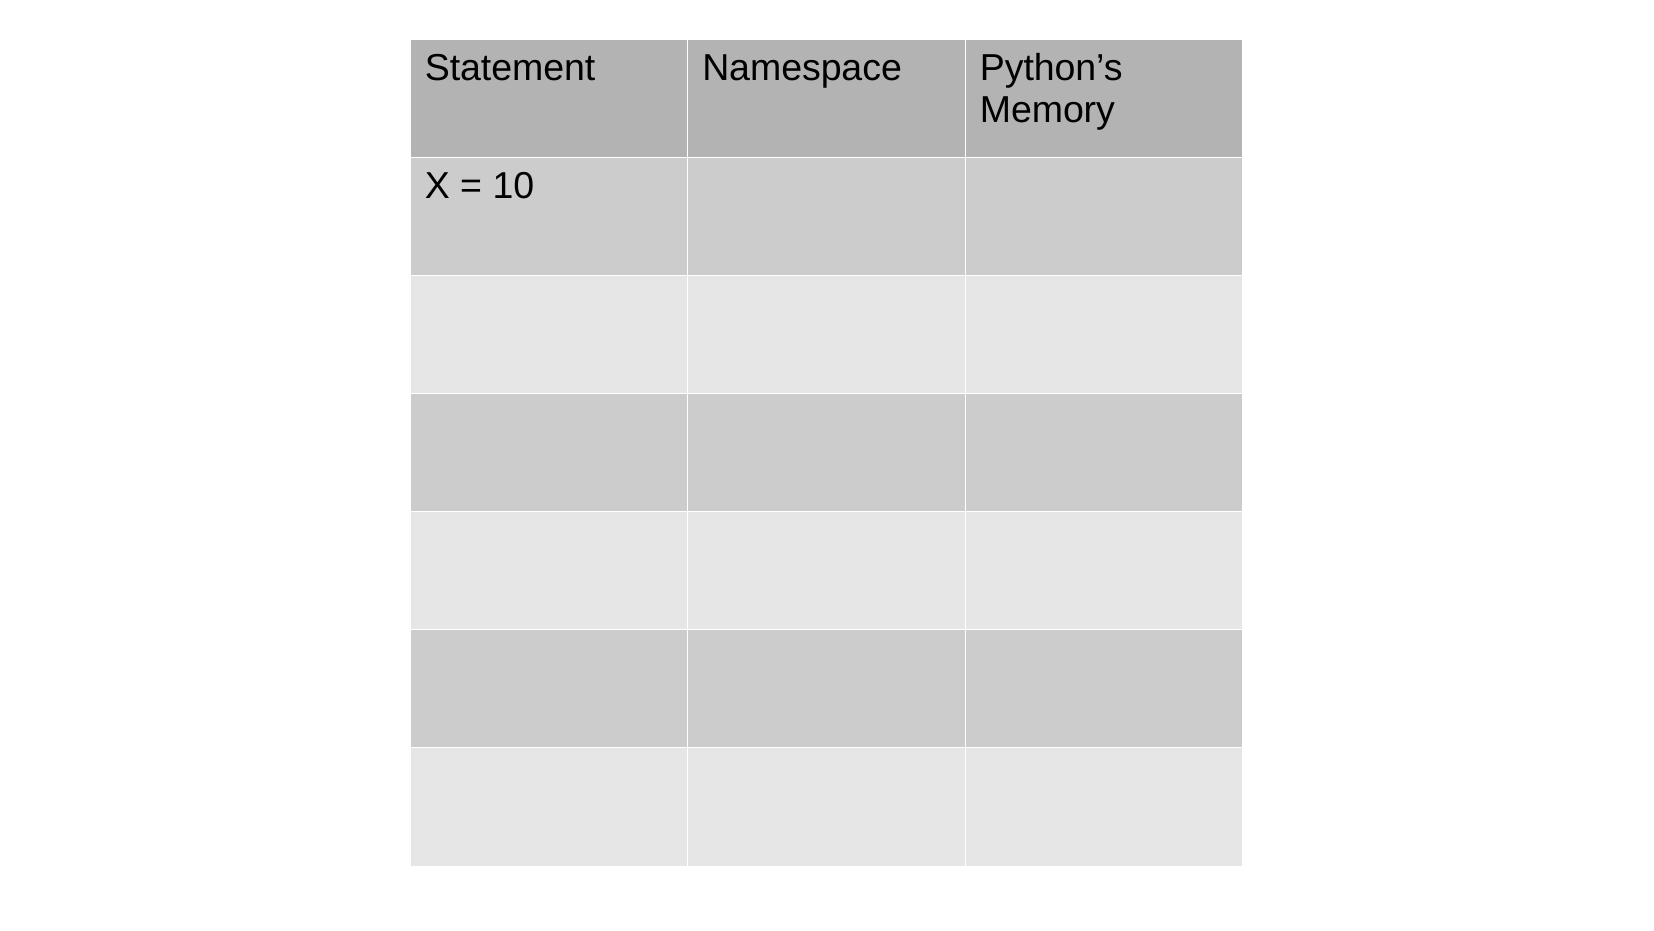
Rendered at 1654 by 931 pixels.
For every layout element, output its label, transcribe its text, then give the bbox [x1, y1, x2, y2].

table_cell [411, 748, 687, 866]
table_cell [966, 512, 1242, 629]
table_cell [688, 394, 965, 511]
table_header Statement [411, 40, 687, 157]
table_cell [966, 276, 1242, 393]
table_header Namespace [688, 40, 965, 157]
table_cell [688, 512, 965, 629]
table_cell [411, 512, 687, 629]
table_cell [688, 158, 965, 275]
table_cell [411, 276, 687, 393]
table_cell [966, 158, 1242, 275]
table_header Python’s Memory [966, 40, 1242, 157]
table_cell [411, 630, 687, 747]
table_cell [688, 276, 965, 393]
table_cell [411, 394, 687, 511]
table_cell [966, 394, 1242, 511]
table_cell X = 10 [411, 158, 687, 275]
table_cell [688, 748, 965, 866]
table_cell [688, 630, 965, 747]
table_cell [966, 630, 1242, 747]
table_cell [966, 748, 1242, 866]
